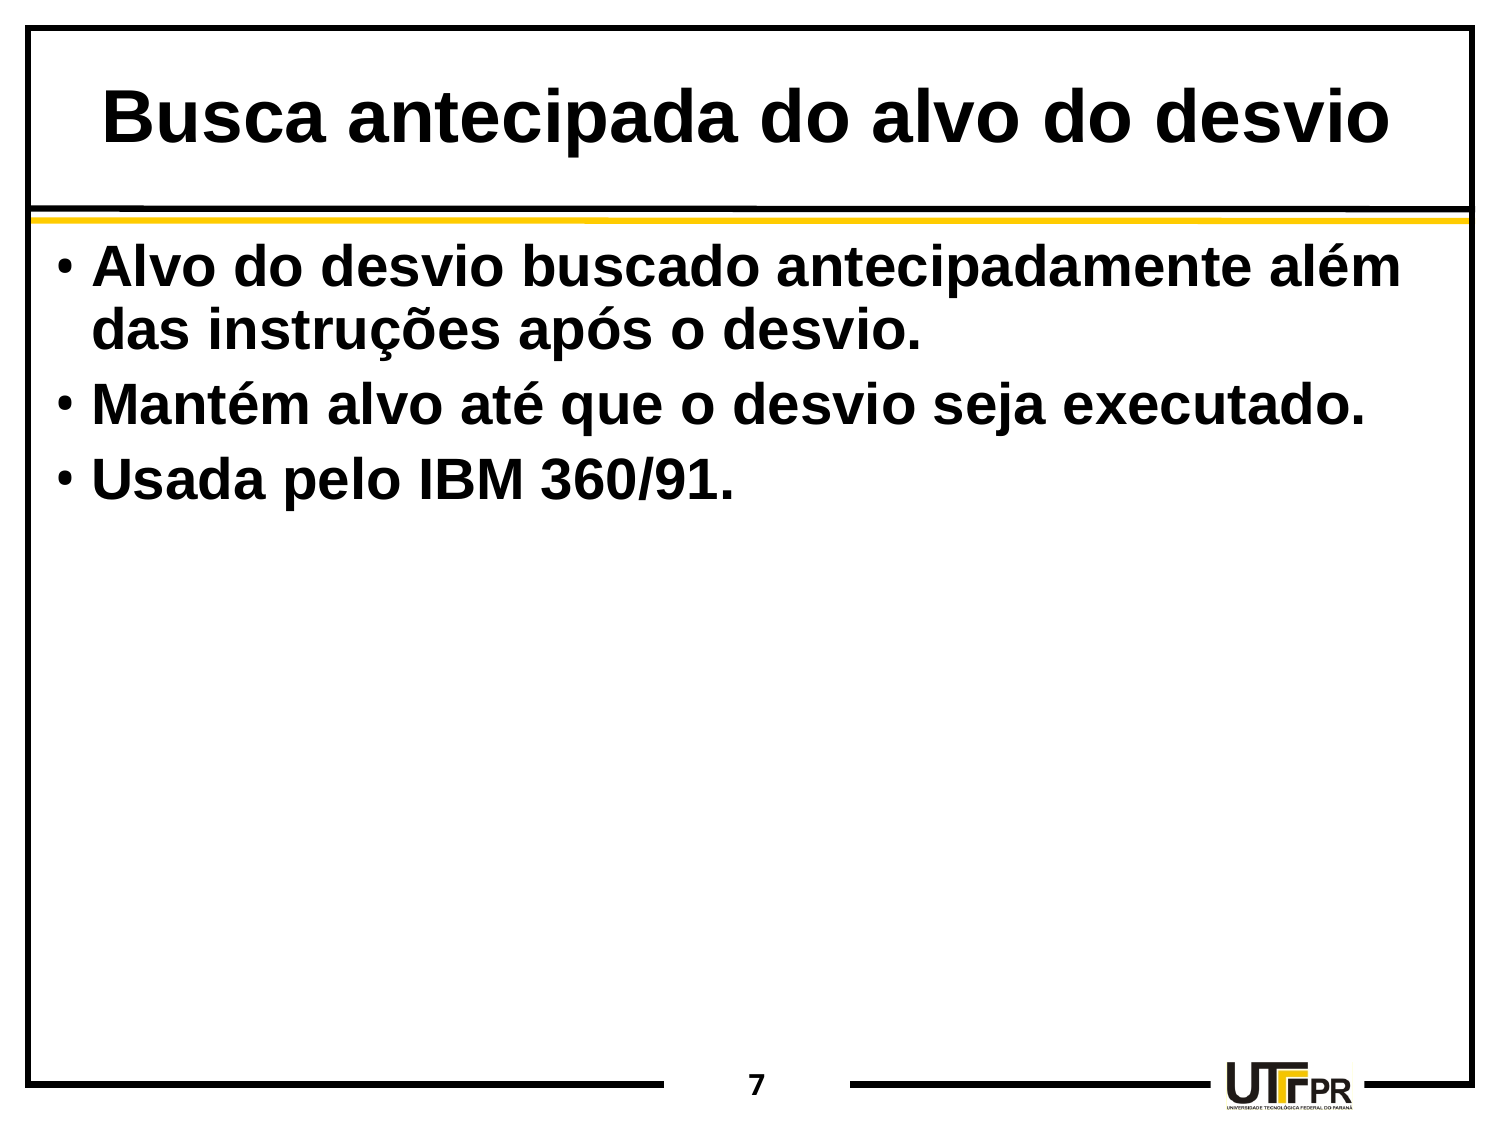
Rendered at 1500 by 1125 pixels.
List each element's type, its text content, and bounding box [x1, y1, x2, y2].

picture [1226, 1062, 1353, 1110]
title Busca antecipada do alvo do desvio [23, 35, 1471, 201]
list Alvo do desvio buscado antecipadamente além das instruções após o desvio. Mantém alvo até que o desvio seja executado. Usada pelo IBM 360/91. [39, 229, 1438, 974]
